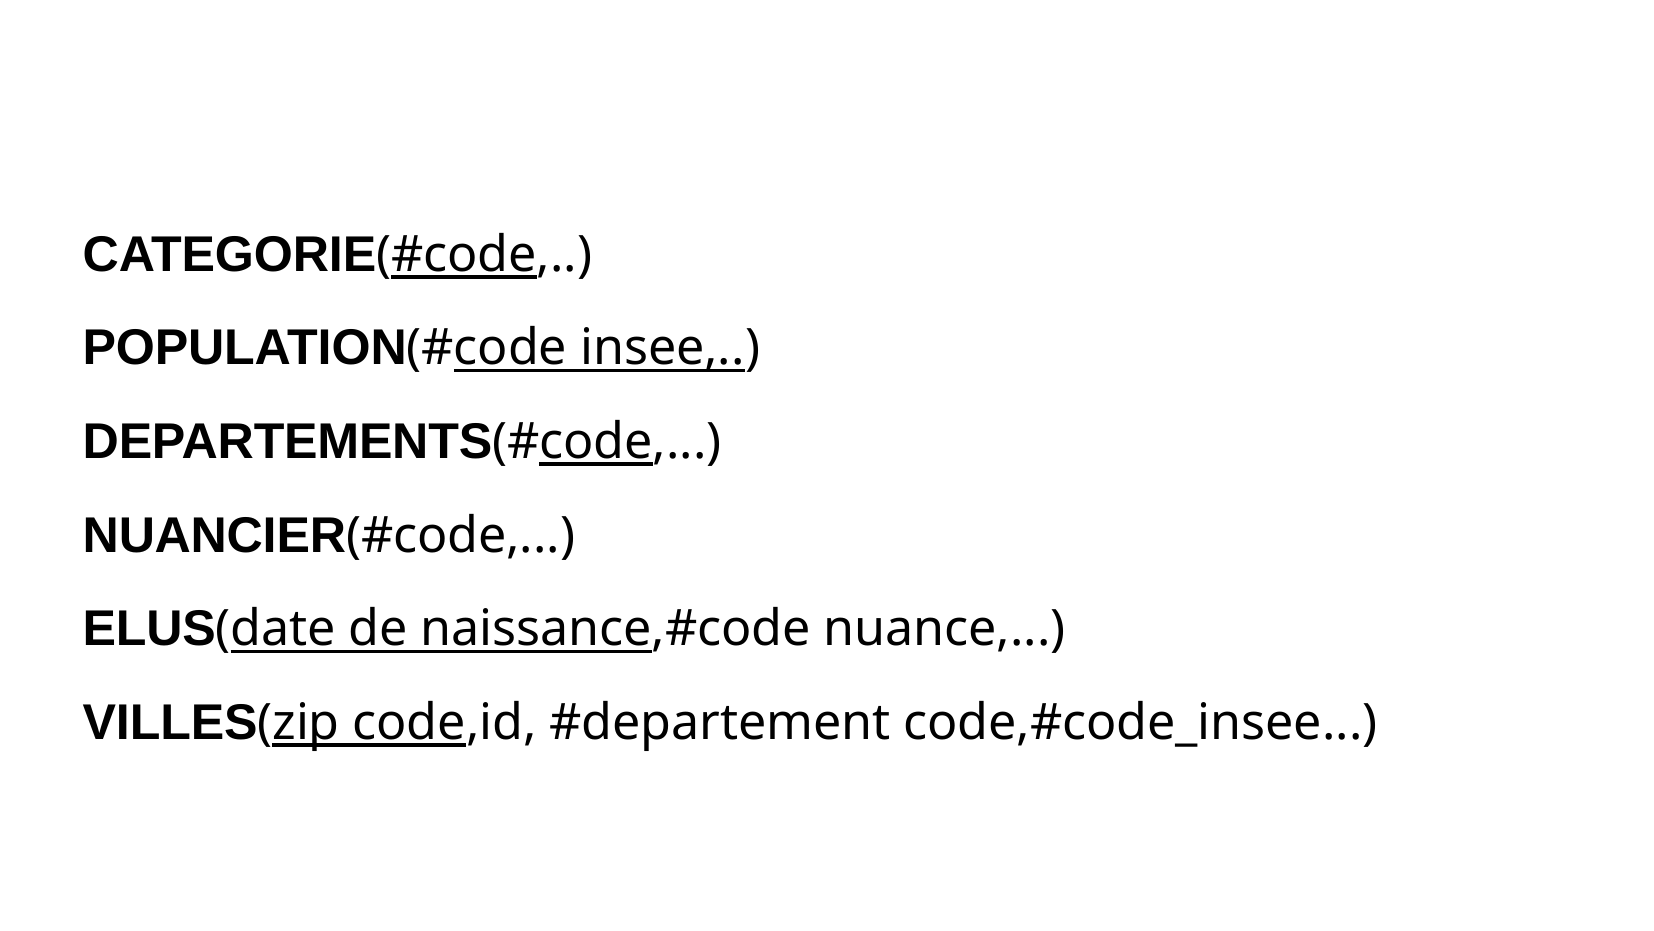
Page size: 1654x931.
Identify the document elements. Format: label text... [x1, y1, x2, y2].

list CATEGORIE(#code,..) POPULATION(#code insee,..) DEPARTEMENTS(#code,...) NUANCIER(#code,...) ELUS(date de naissance,#code nuance,...) VILLES(zip code,id, #departement code,#code_insee...) [82, 217, 1571, 758]
